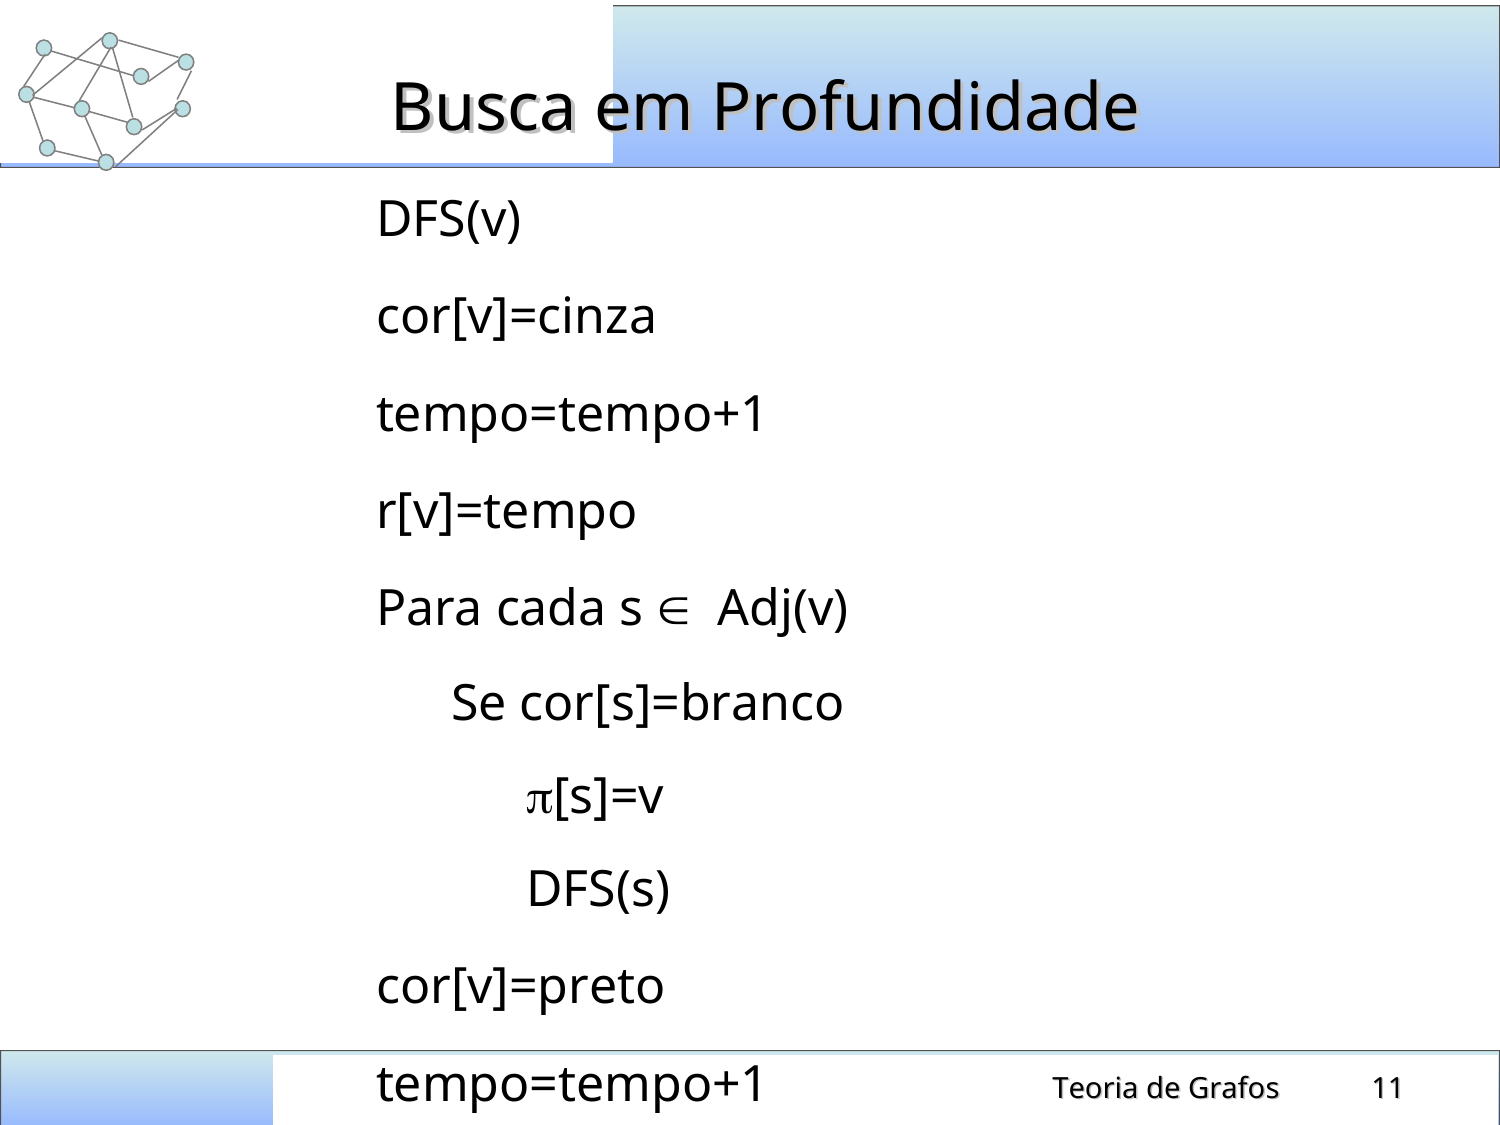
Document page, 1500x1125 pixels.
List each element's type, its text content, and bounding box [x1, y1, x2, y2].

list DFS(v) cor[v]=cinza tempo=tempo+1 r[v]=tempo Para cada s  Adj(v) Se cor[s]=branco [s]=v DFS(s) cor[v]=preto tempo=tempo+1 f[v]=tempo [376, 170, 1500, 1125]
title Busca em Profundidade [237, 48, 1295, 144]
